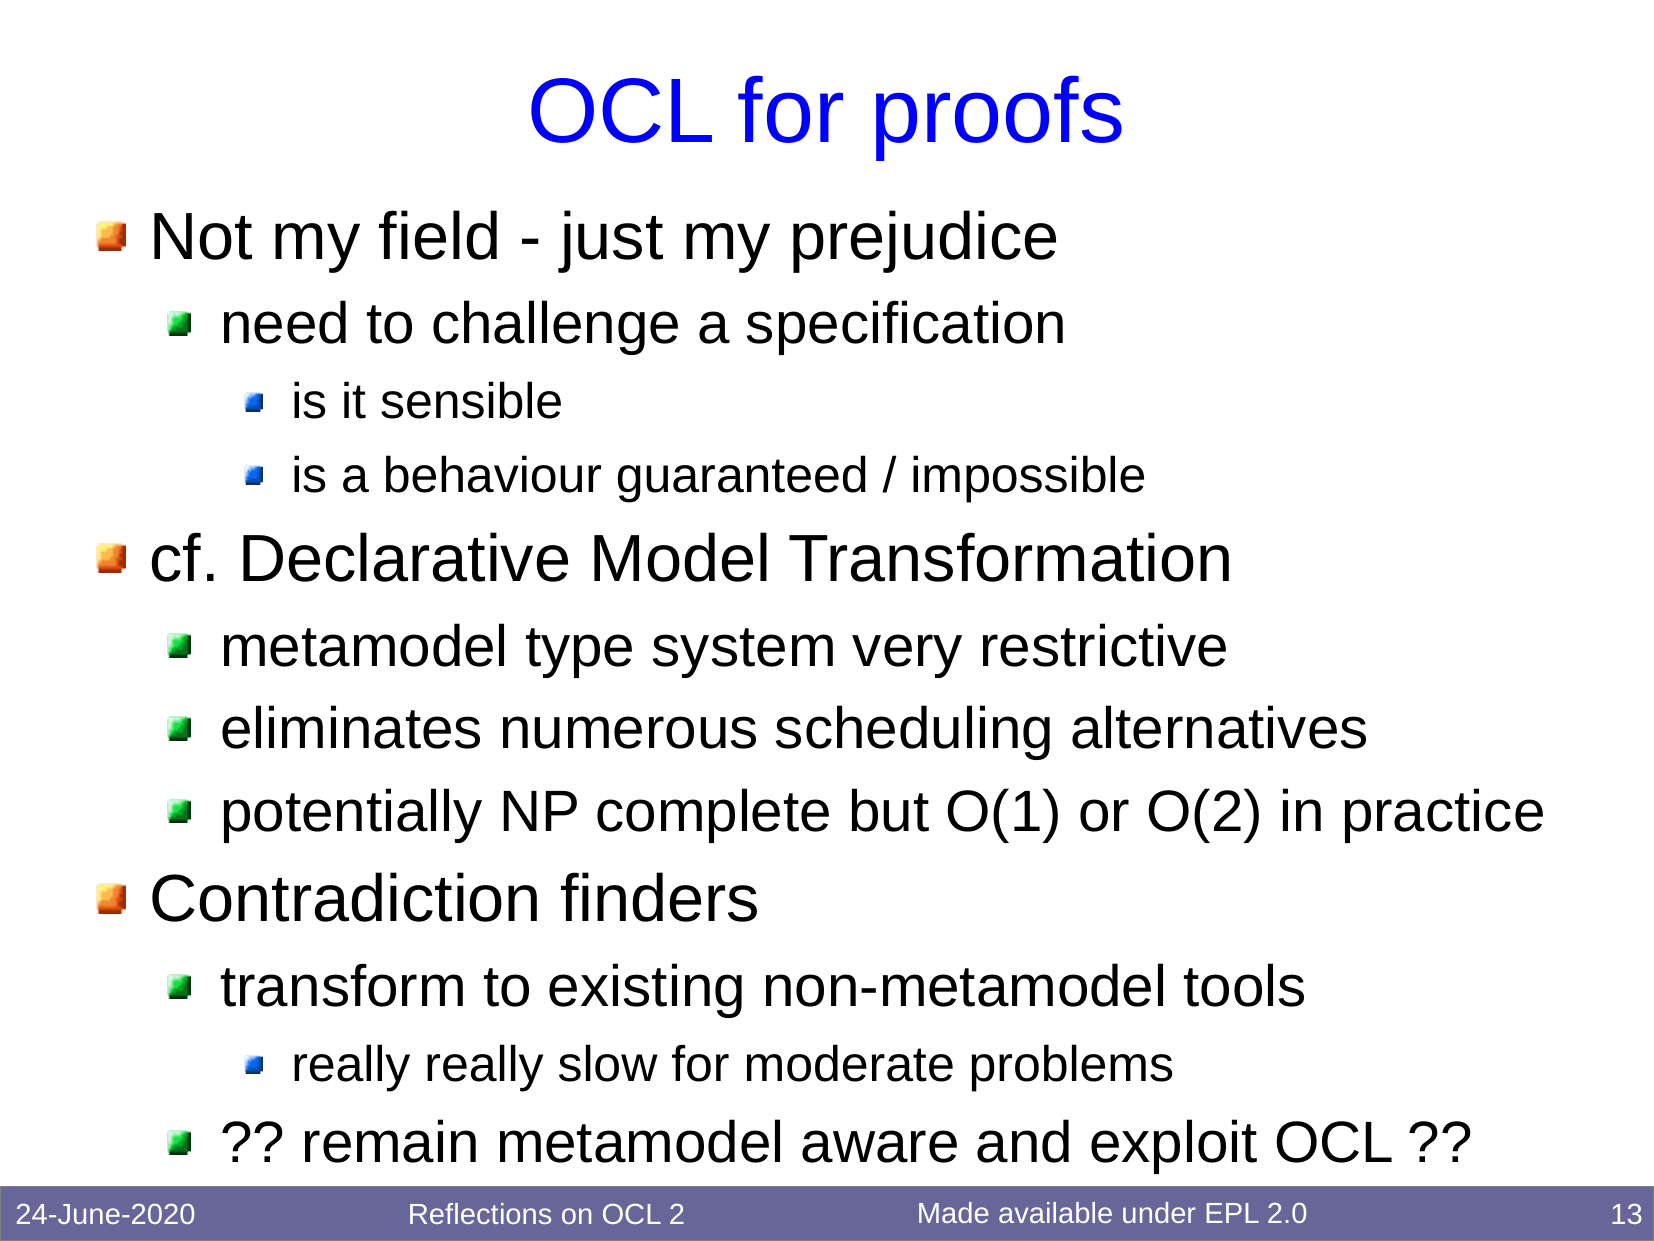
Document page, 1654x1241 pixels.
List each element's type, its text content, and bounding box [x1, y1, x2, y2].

title OCL for proofs [82, 49, 1571, 173]
list Not my field - just my prejudice need to challenge a specification is it sensible is a behaviour guaranteed / impossible cf. Declarative Model Transformation metamodel type system very restrictive eliminates numerous scheduling alternatives potentially NP complete but O(1) or O(2) in practice Contradiction finders transform to existing non-metamodel tools really really slow for moderate problems ?? remain metamodel aware and exploit OCL ?? [78, 198, 1567, 1176]
